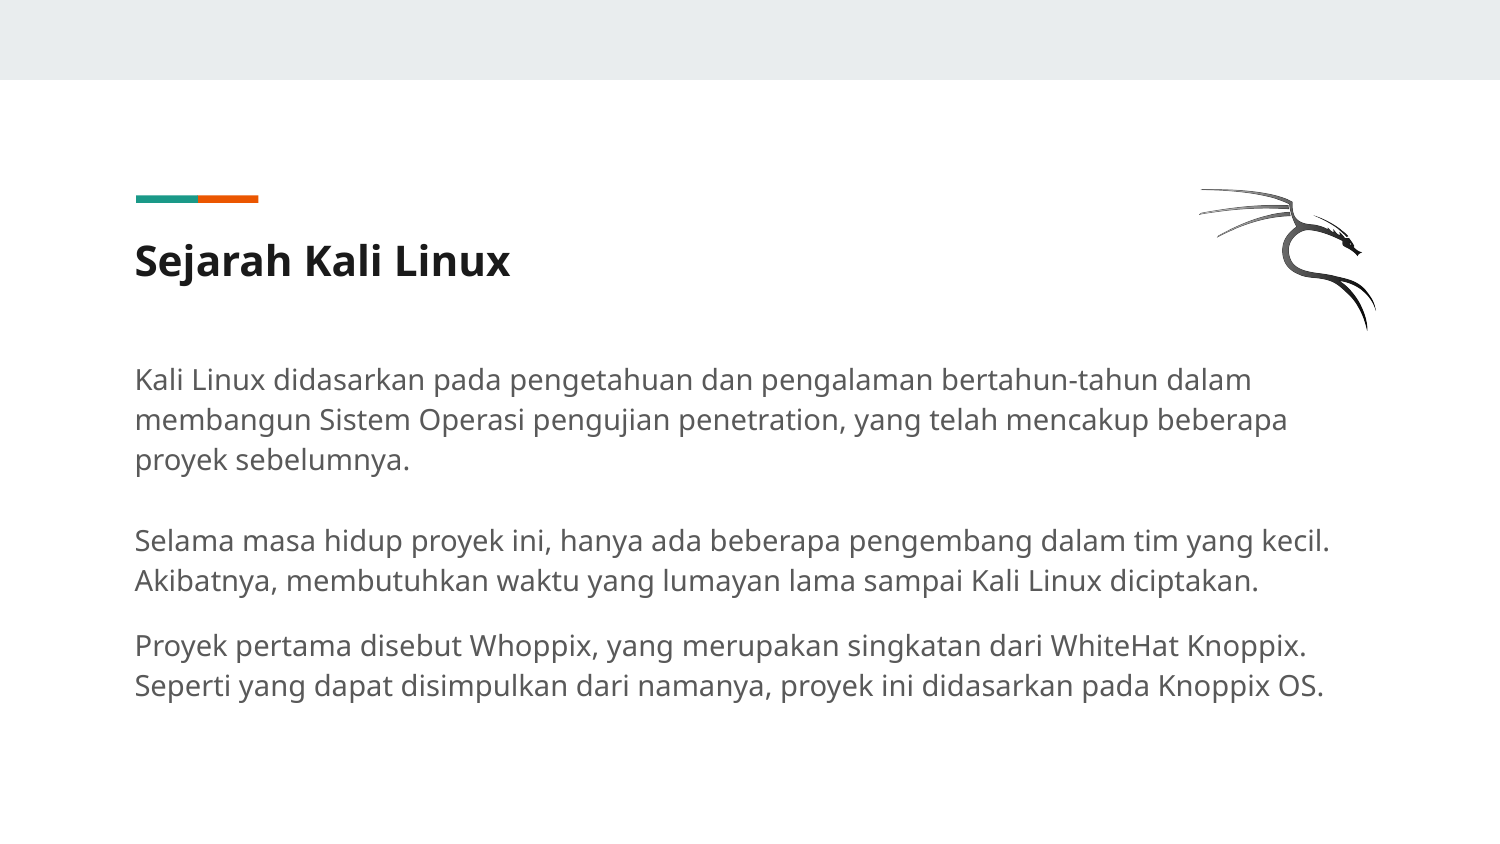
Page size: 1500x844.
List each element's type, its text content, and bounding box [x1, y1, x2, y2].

picture [1194, 184, 1381, 336]
title Sejarah Kali Linux [119, 216, 1194, 305]
list Kali Linux didasarkan pada pengetahuan dan pengalaman bertahun-tahun dalam membangun Sistem Operasi pengujian penetration, yang telah mencakup beberapa proyek sebelumnya. Selama masa hidup proyek ini, hanya ada beberapa pengembang dalam tim yang kecil. Akibatnya, membutuhkan waktu yang lumayan lama sampai Kali Linux diciptakan. Proyek pertama disebut Whoppix, yang merupakan singkatan dari WhiteHat Knoppix. Seperti yang dapat disimpulkan dari namanya, proyek ini didasarkan pada Knoppix OS. [119, 341, 1381, 712]
